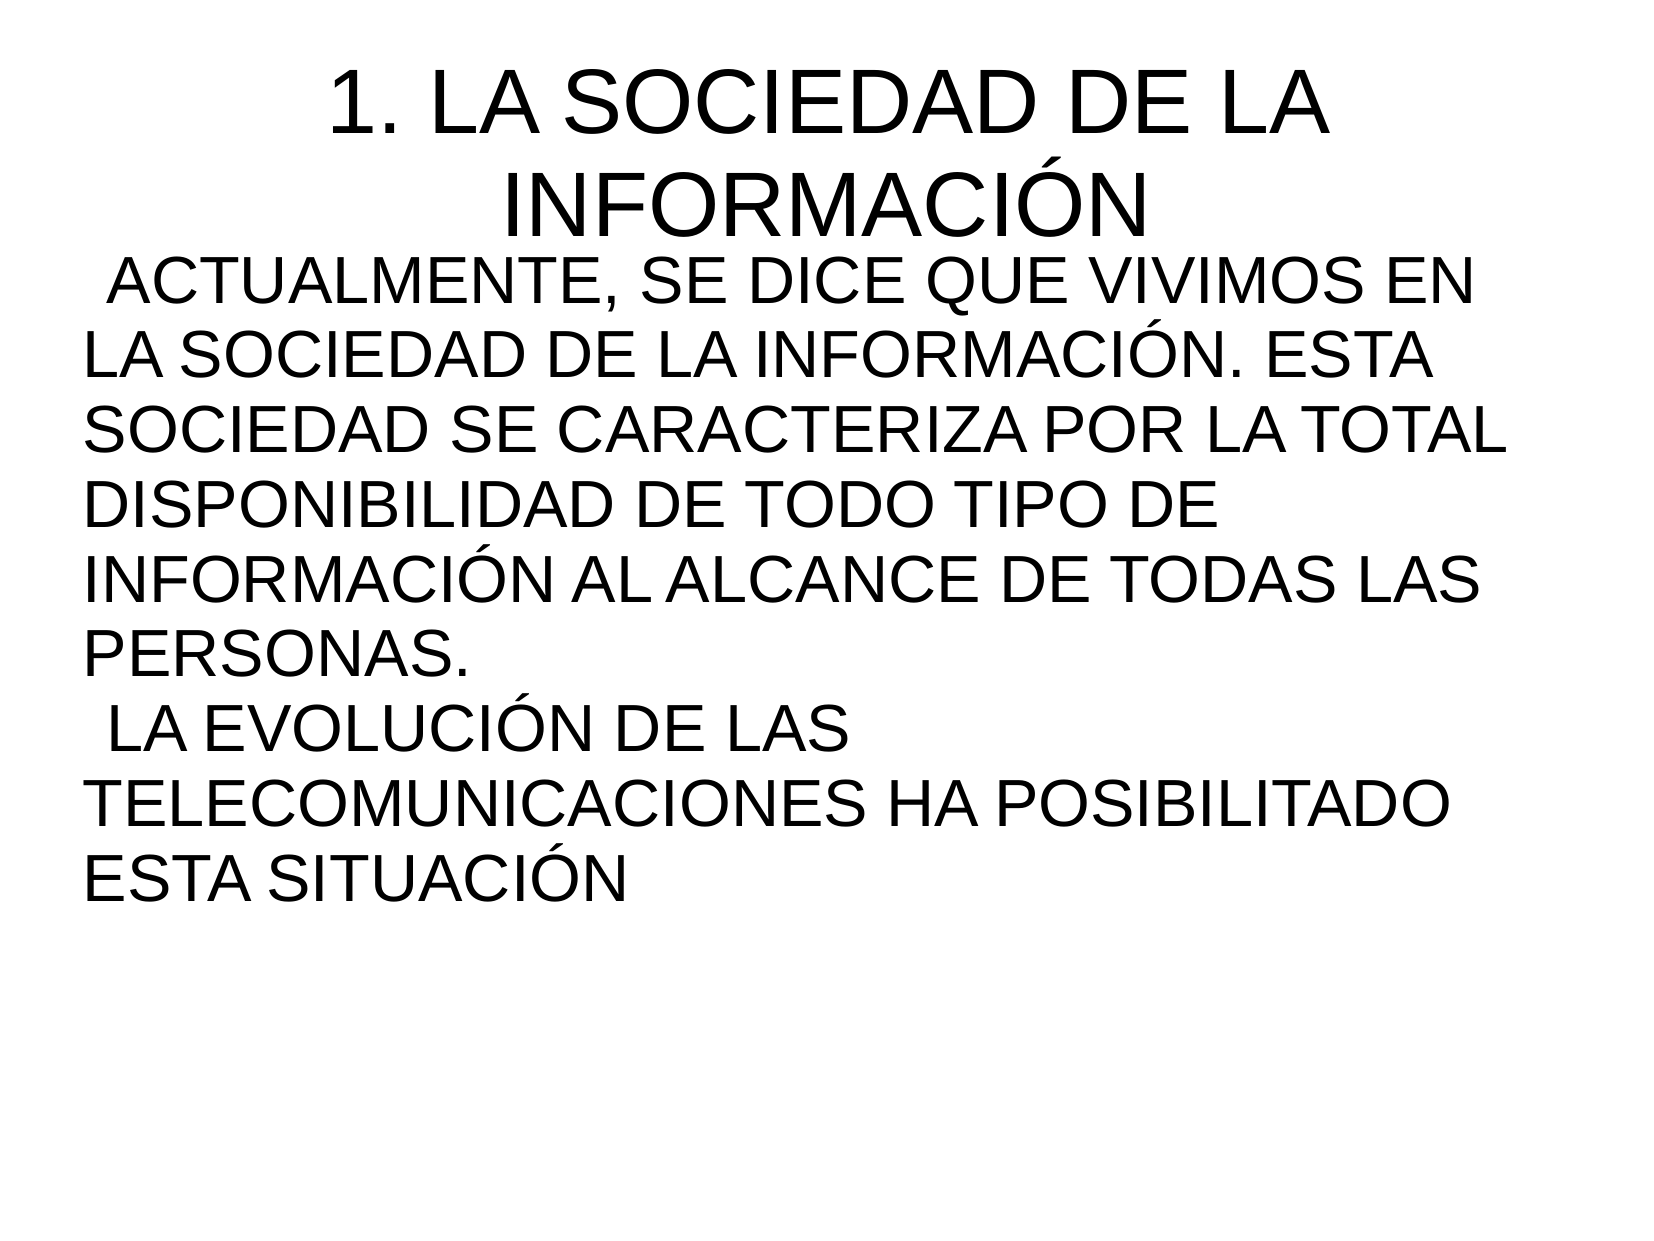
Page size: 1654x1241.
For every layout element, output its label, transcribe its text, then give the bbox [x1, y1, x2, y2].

text_box ACTUALMENTE, SE DICE QUE VIVIMOS EN LA SOCIEDAD DE LA INFORMACIÓN. ESTA SOCIEDAD SE CARACTERIZA POR LA TOTAL DISPONIBILIDAD DE TODO TIPO DE INFORMACIÓN AL ALCANCE DE TODAS LAS PERSONAS. LA EVOLUCIÓN DE LAS TELECOMUNICACIONES HA POSIBILITADO ESTA SITUACIÓN [82, 49, 1571, 1109]
